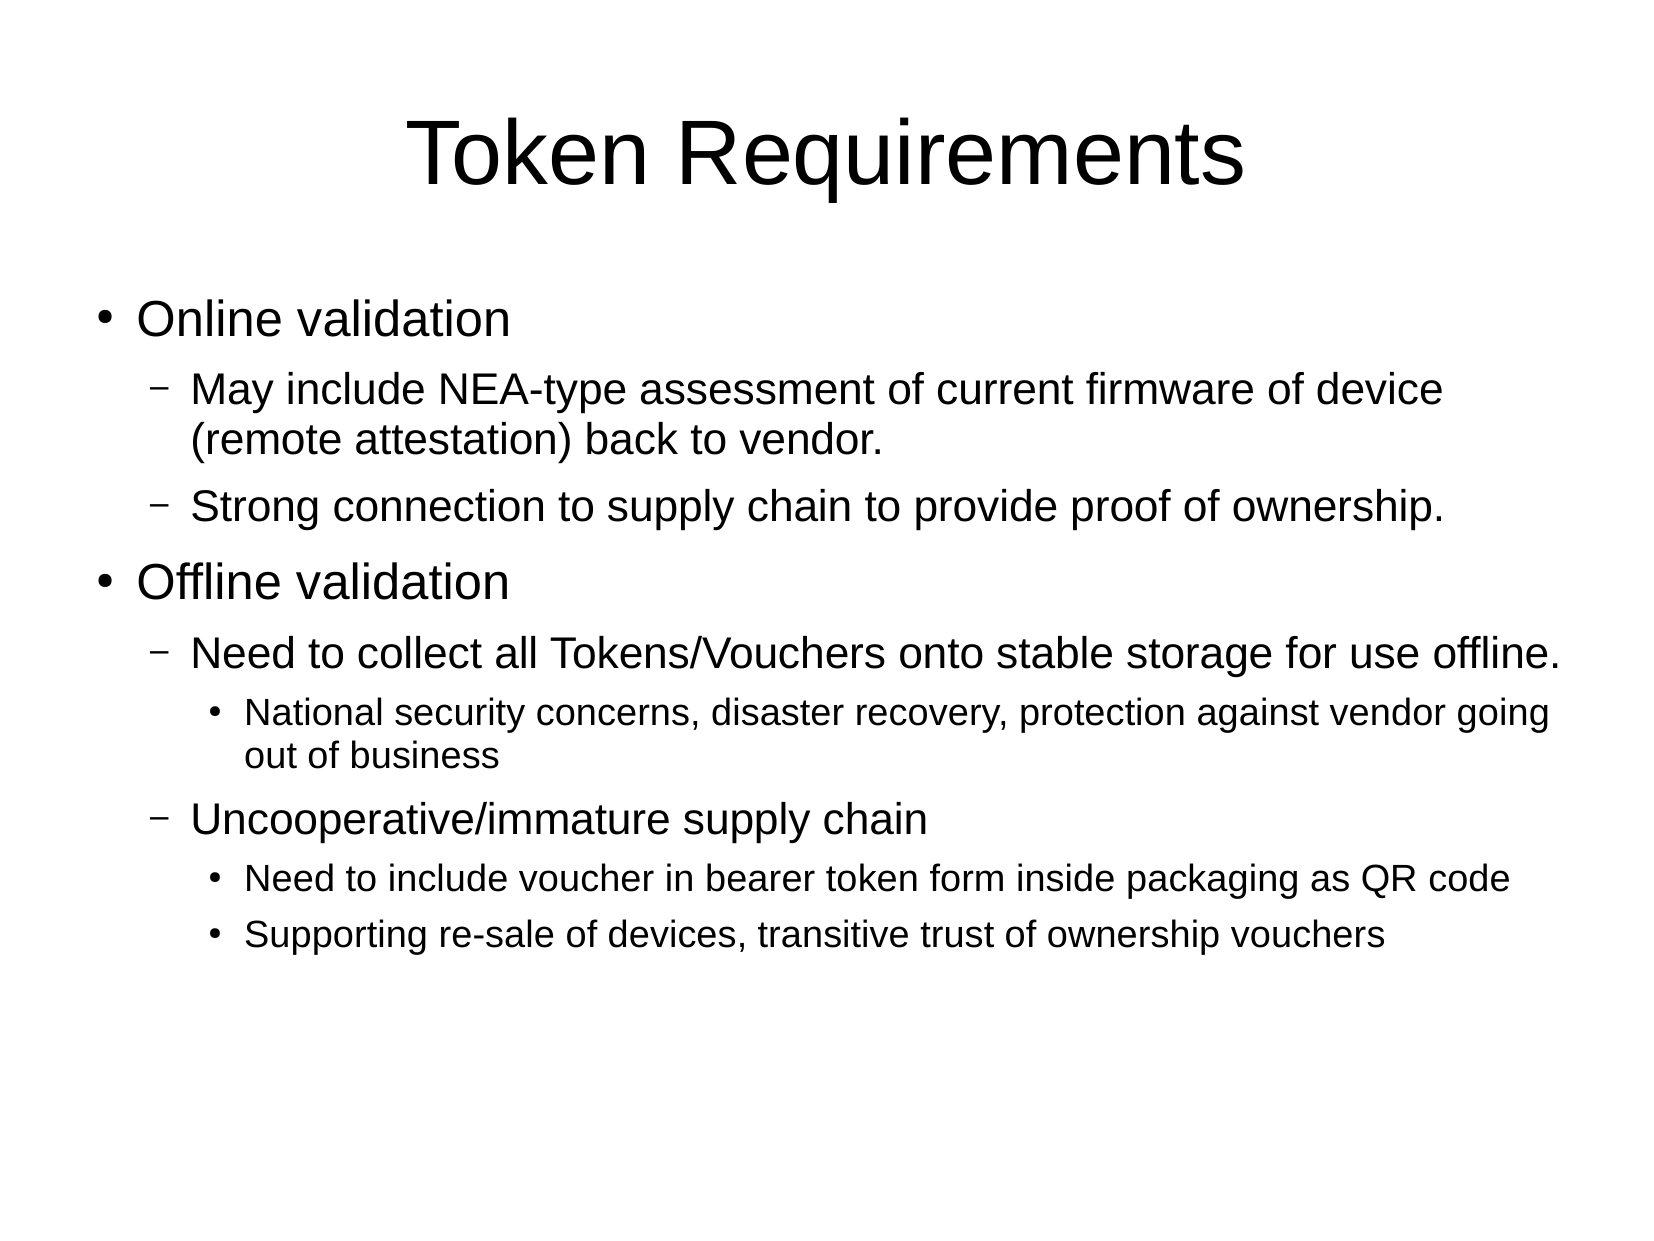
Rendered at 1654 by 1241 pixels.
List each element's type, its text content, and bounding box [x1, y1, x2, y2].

list Online validation May include NEA-type assessment of current firmware of device (remote attestation) back to vendor. Strong connection to supply chain to provide proof of ownership. Offline validation Need to collect all Tokens/Vouchers onto stable storage for use offline. National security concerns, disaster recovery, protection against vendor going out of business Uncooperative/immature supply chain Need to include voucher in bearer token form inside packaging as QR code Supporting re-sale of devices, transitive trust of ownership vouchers [82, 290, 1571, 1010]
title Token Requirements [82, 49, 1571, 257]
